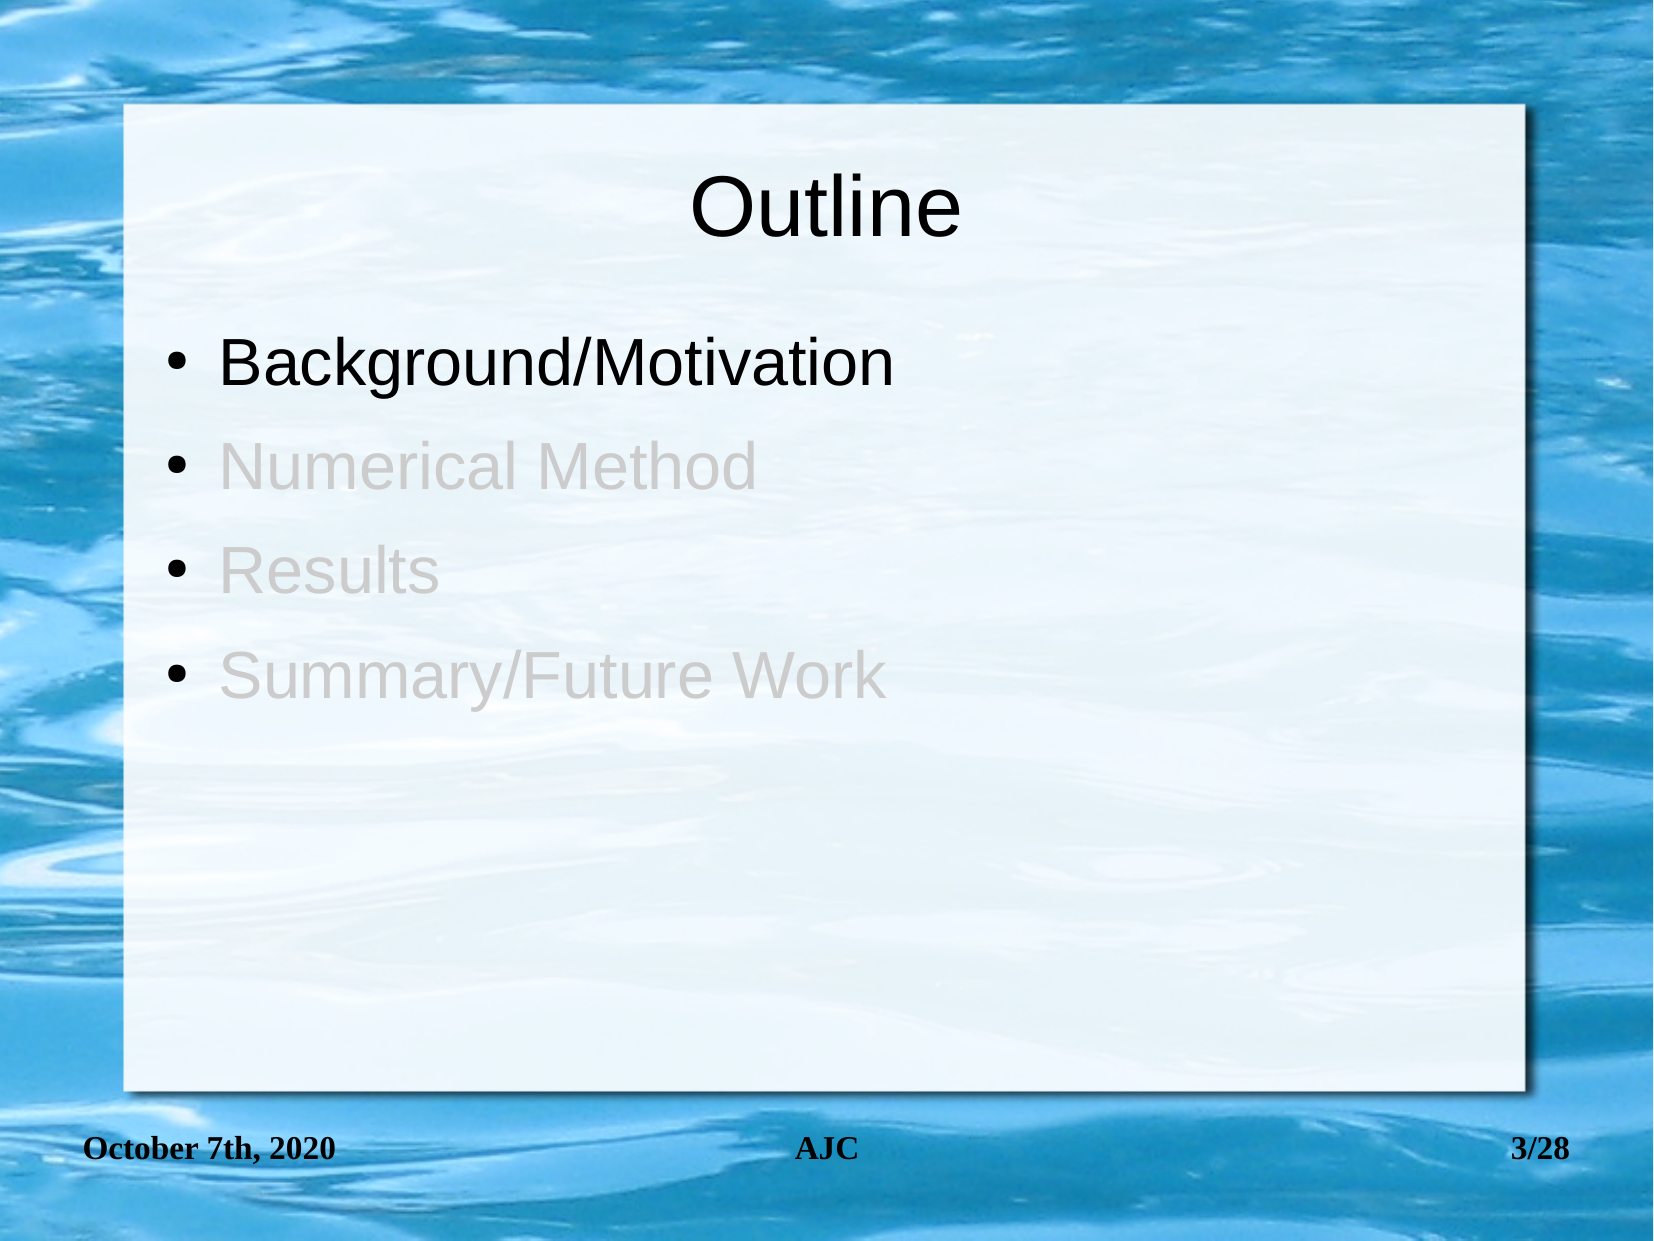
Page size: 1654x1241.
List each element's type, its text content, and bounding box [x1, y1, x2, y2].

title Outline [147, 118, 1506, 296]
picture [0, 0, 1654, 1241]
list Background/Motivation Numerical Method Results Summary/Future Work [147, 324, 1506, 1064]
